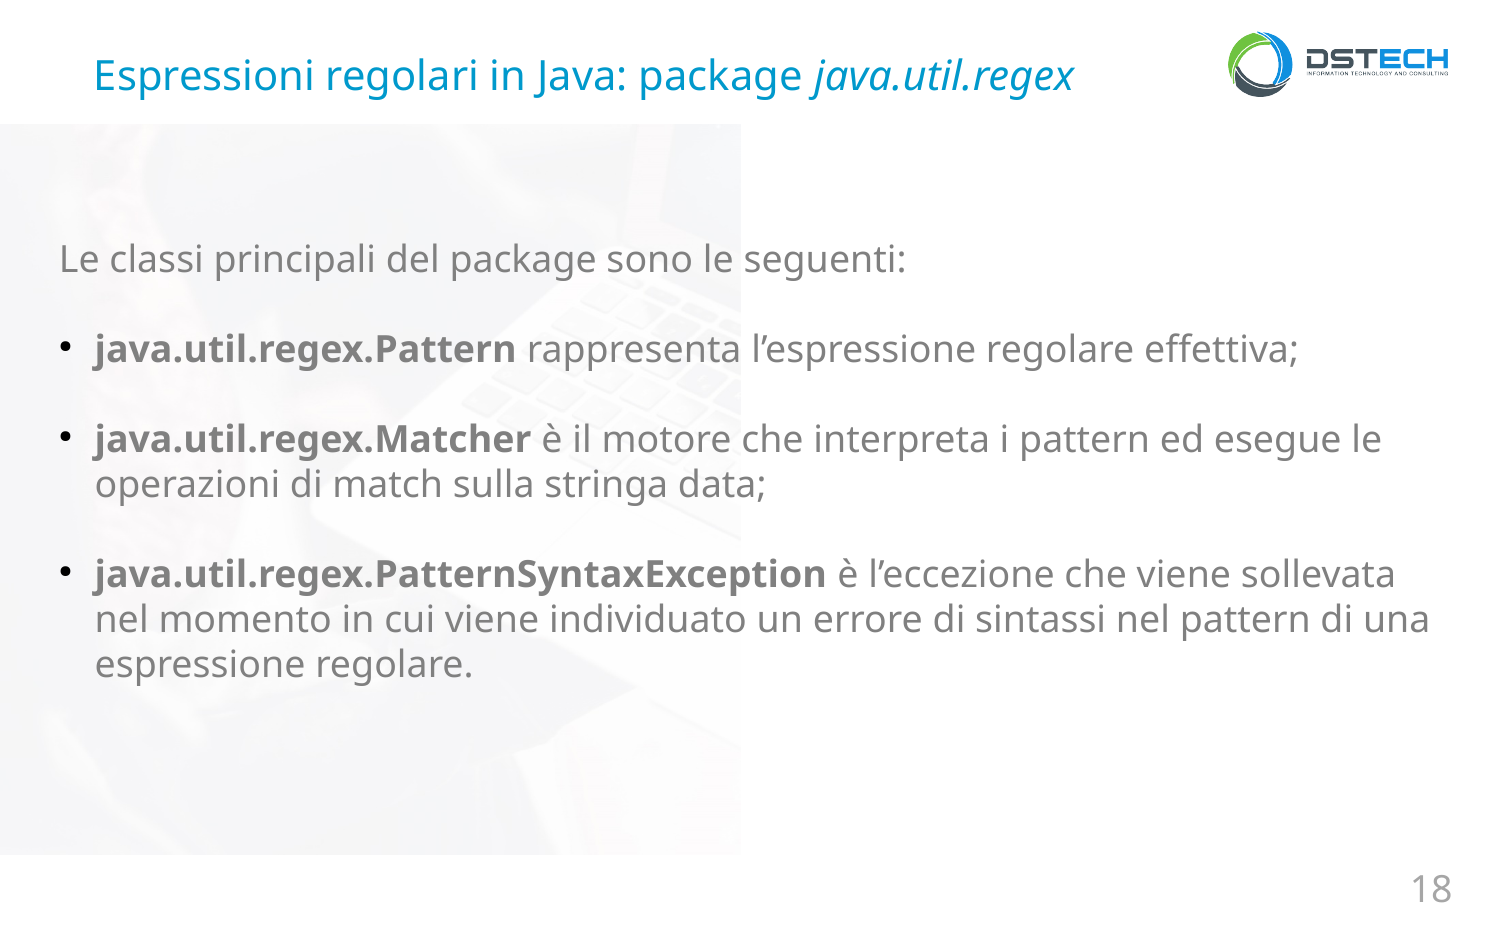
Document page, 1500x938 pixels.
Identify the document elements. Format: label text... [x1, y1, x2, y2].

text_box Le classi principali del package sono le seguenti: java.util.regex.Pattern rappresenta l’espressione regolare effettiva; java.util.regex.Matcher è il motore che interpreta i pattern ed esegue le operazioni di match sulla stringa data; java.util.regex.PatternSyntaxException è l’eccezione che viene sollevata nel momento in cui viene individuato un errore di sintassi nel pattern di una espressione regolare. [59, 145, 1453, 871]
text_box 18 [1381, 864, 1460, 910]
text_box [741, 124, 1497, 869]
picture [0, 124, 741, 855]
text_box Espressioni regolari in Java: package java.util.regex [79, 41, 1046, 107]
picture [1228, 31, 1448, 97]
